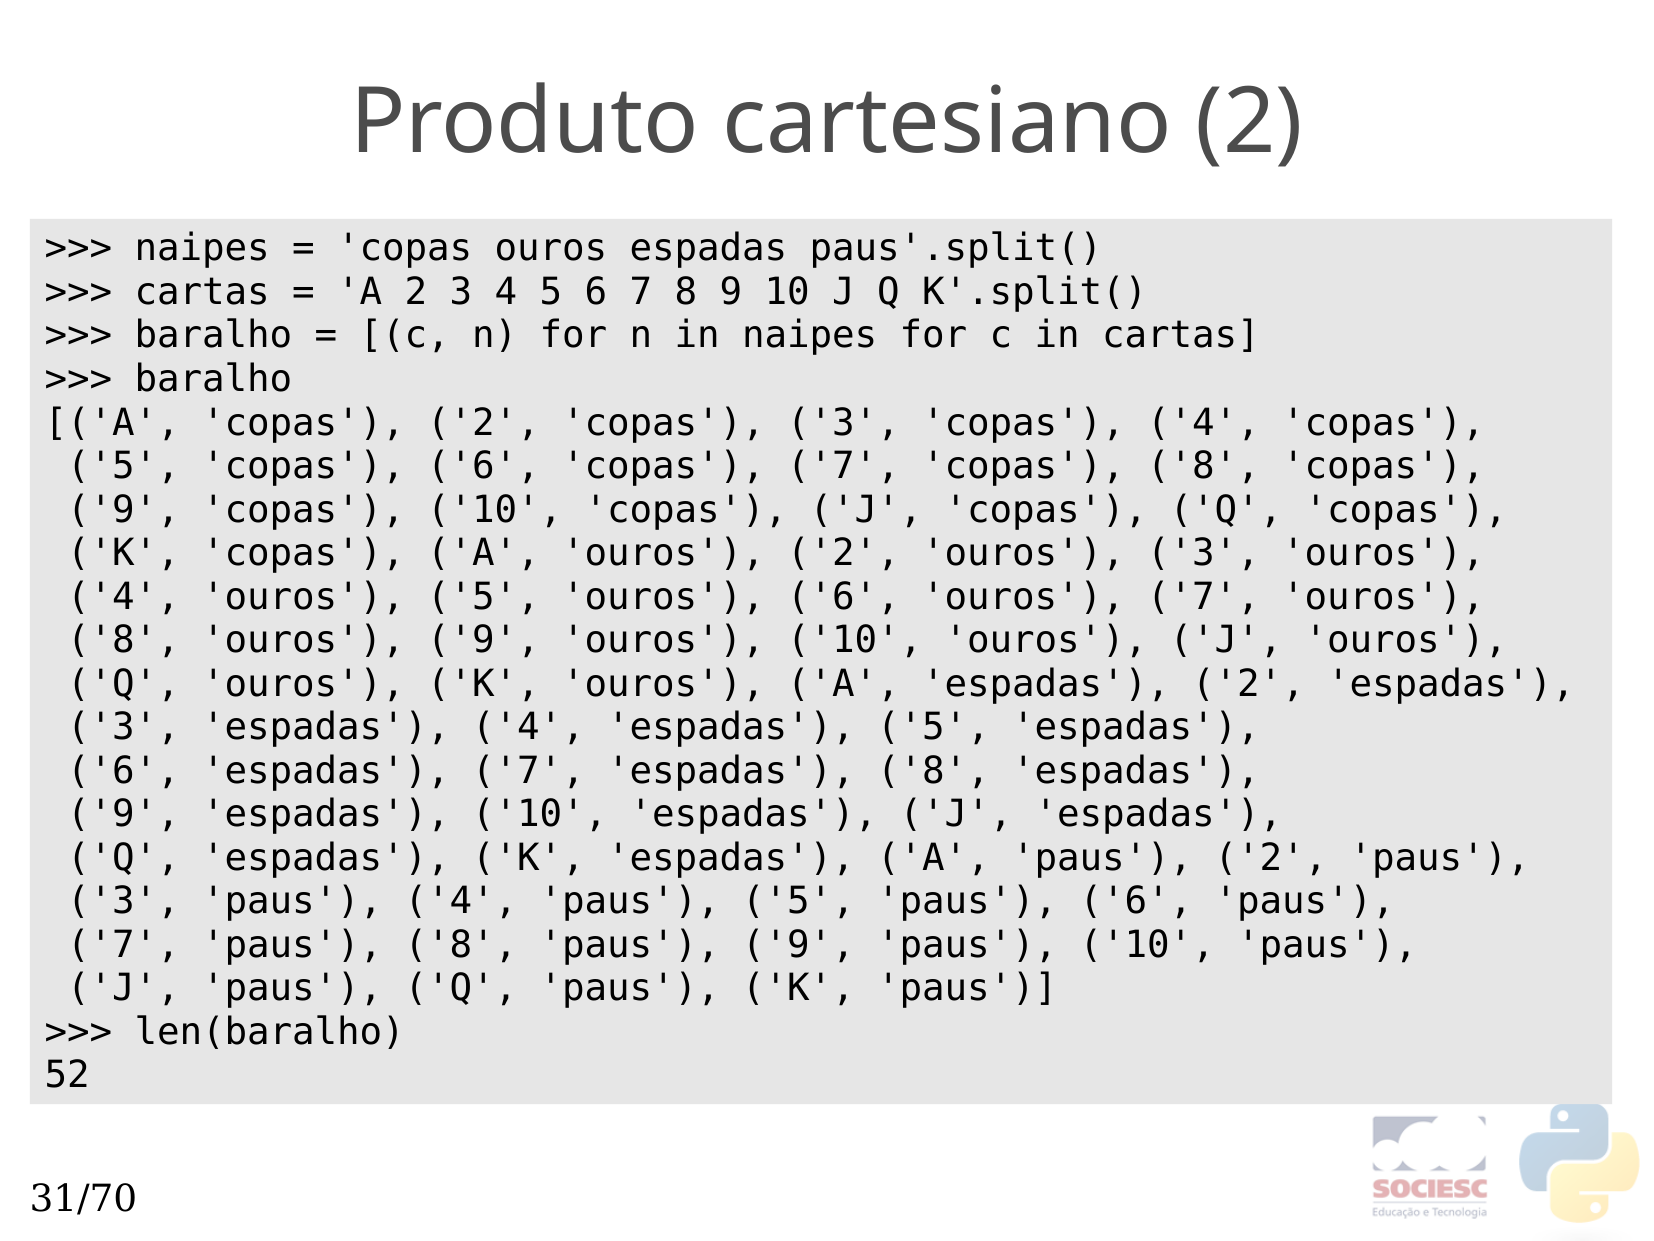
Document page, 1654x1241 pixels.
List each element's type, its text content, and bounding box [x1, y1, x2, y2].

title Produto cartesiano (2) [82, 13, 1571, 218]
text_box >>> naipes = 'copas ouros espadas paus'.split() >>> cartas = 'A 2 3 4 5 6 7 8 9 10 J Q K'.split() >>> baralho = [(c, n) for n in naipes for c in cartas] >>> baralho [('A', 'copas'), ('2', 'copas'), ('3', 'copas'), ('4', 'copas'), ('5', 'copas'), ('6', 'copas'), ('7', 'copas'), ('8', 'copas'), ('9', 'copas'), ('10', 'copas'), ('J', 'copas'), ('Q', 'copas'), ('K', 'copas'), ('A', 'ouros'), ('2', 'ouros'), ('3', 'ouros'), ('4', 'ouros'), ('5', 'ouros'), ('6', 'ouros'), ('7', 'ouros'), ('8', 'ouros'), ('9', 'ouros'), ('10', 'ouros'), ('J', 'ouros'), ('Q', 'ouros'), ('K', 'ouros'), ('A', 'espadas'), ('2', 'espadas'), ('3', 'espadas'), ('4', 'espadas'), ('5', 'espadas'), ('6', 'espadas'), ('7', 'espadas'), ('8', 'espadas'), ('9', 'espadas'), ('10', 'espadas'), ('J', 'espadas'), ('Q', 'espadas'), ('K', 'espadas'), ('A', 'paus'), ('2', 'paus'), ('3', 'paus'), ('4', 'paus'), ('5', 'paus'), ('6', 'paus'), ('7', 'paus'), ('8', 'paus'), ('9', 'paus'), ('10', 'paus'), ('J', 'paus'), ('Q', 'paus'), ('K', 'paus')] >>> len(baralho) 52 [29, 218, 1613, 1105]
picture [1340, 1084, 1654, 1241]
